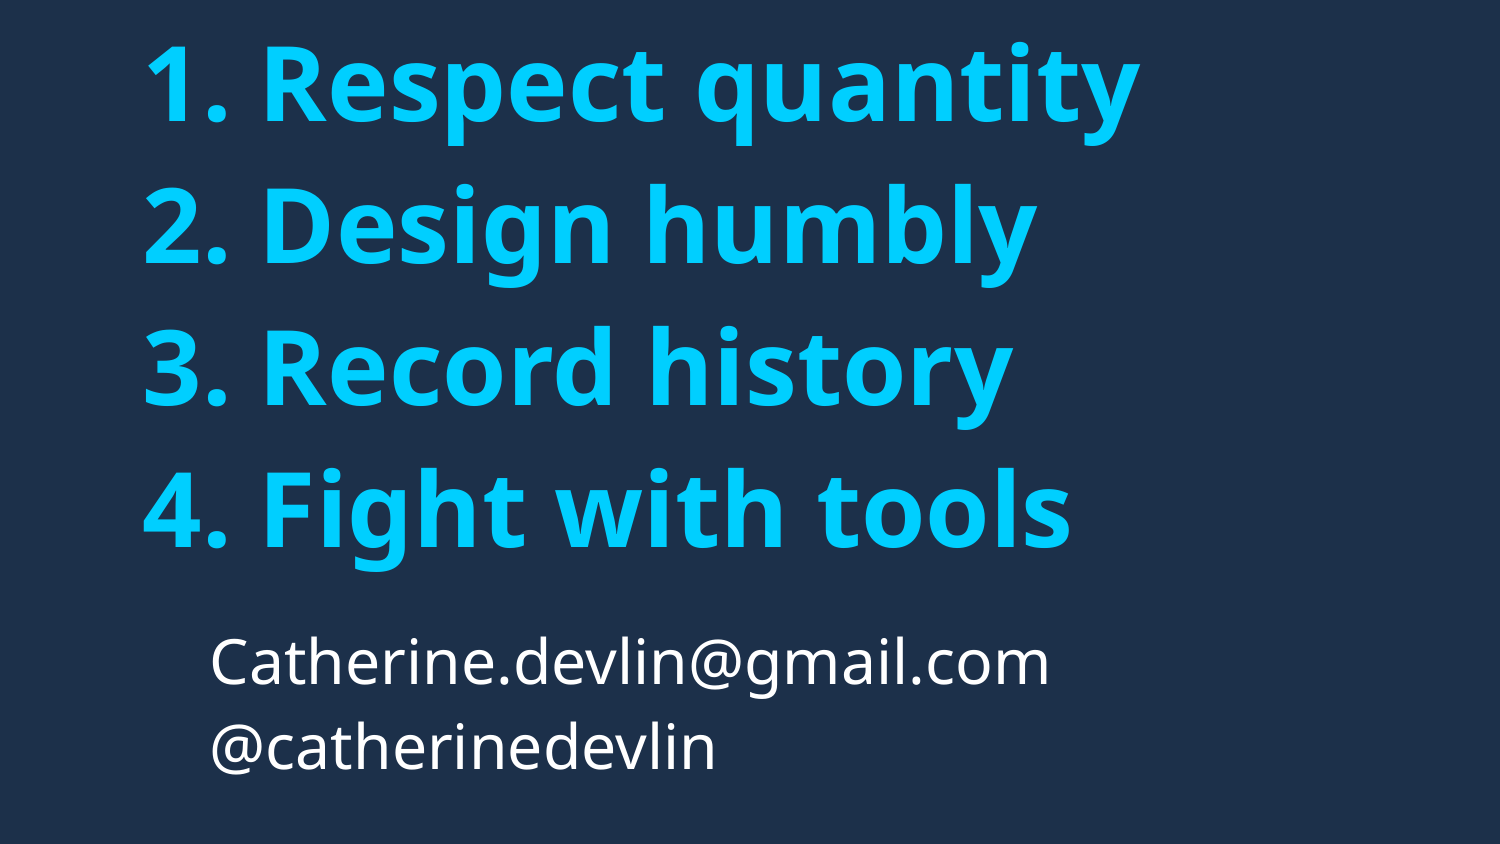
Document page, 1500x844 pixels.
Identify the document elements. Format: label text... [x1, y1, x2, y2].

text_box Catherine.devlin@gmail.com @catherinedevlin [120, 525, 1261, 844]
text_box 1. Respect quantity 2. Design humbly 3. Record history 4. Fight with tools [142, 54, 1246, 525]
